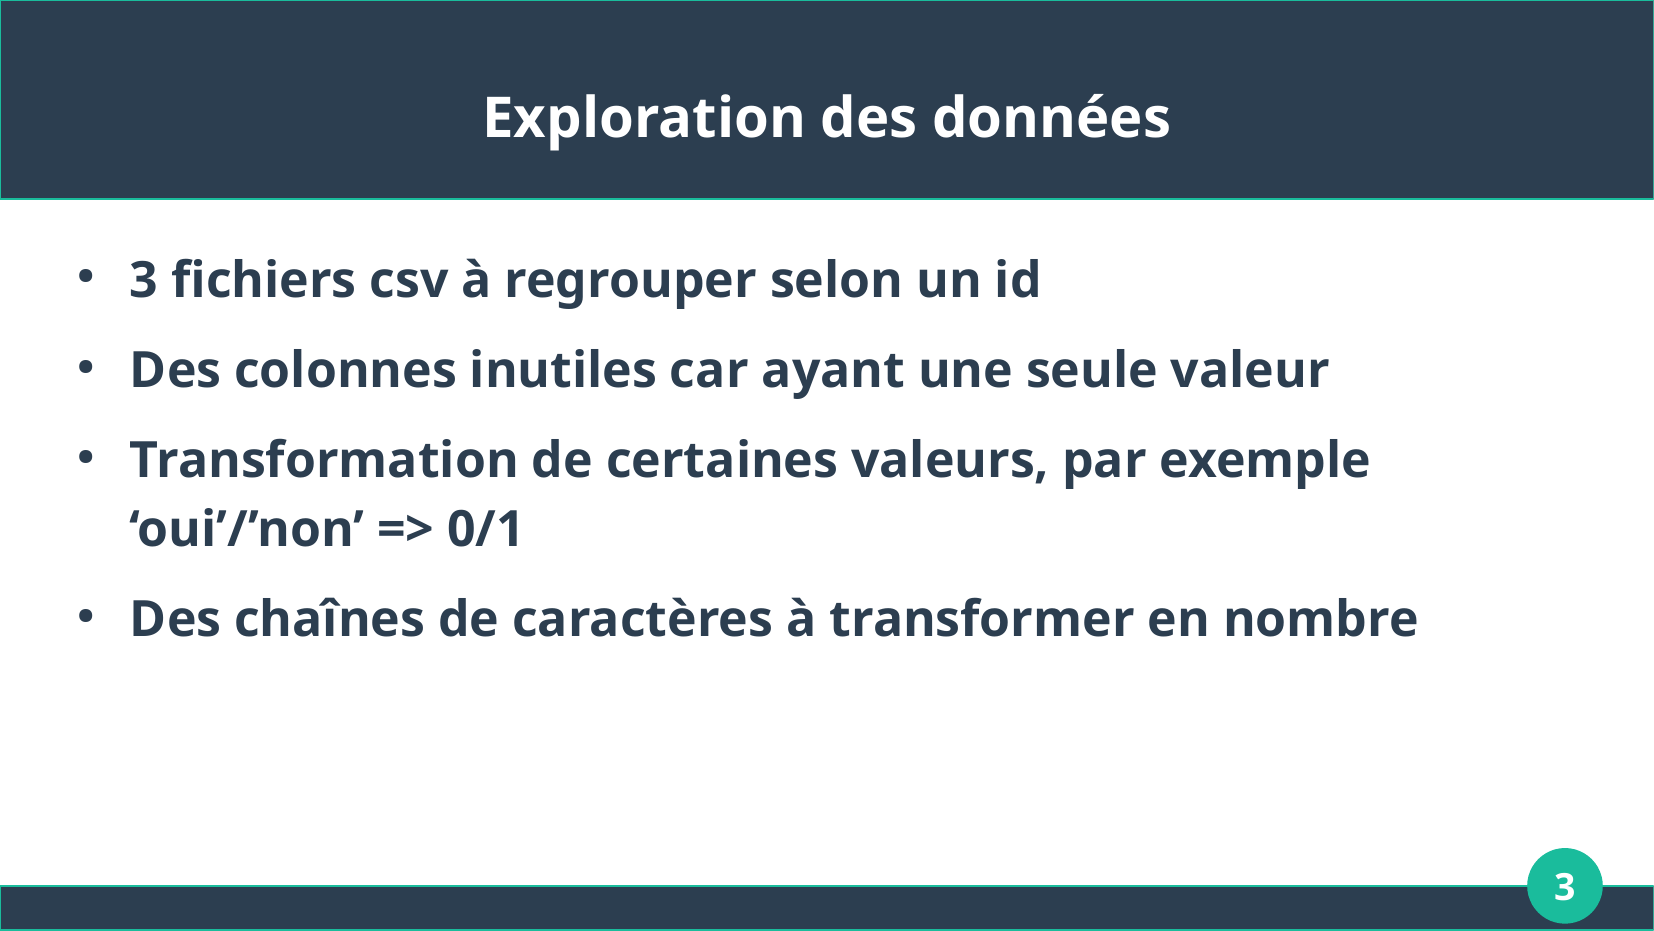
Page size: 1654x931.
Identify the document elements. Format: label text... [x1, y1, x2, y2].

title Exploration des données [59, 37, 1595, 156]
list 3 fichiers csv à regrouper selon un id Des colonnes inutiles car ayant une seule valeur Transformation de certaines valeurs, par exemple ‘oui’/’non’ => 0/1 Des chaînes de caractères à transformer en nombre [59, 243, 1595, 864]
